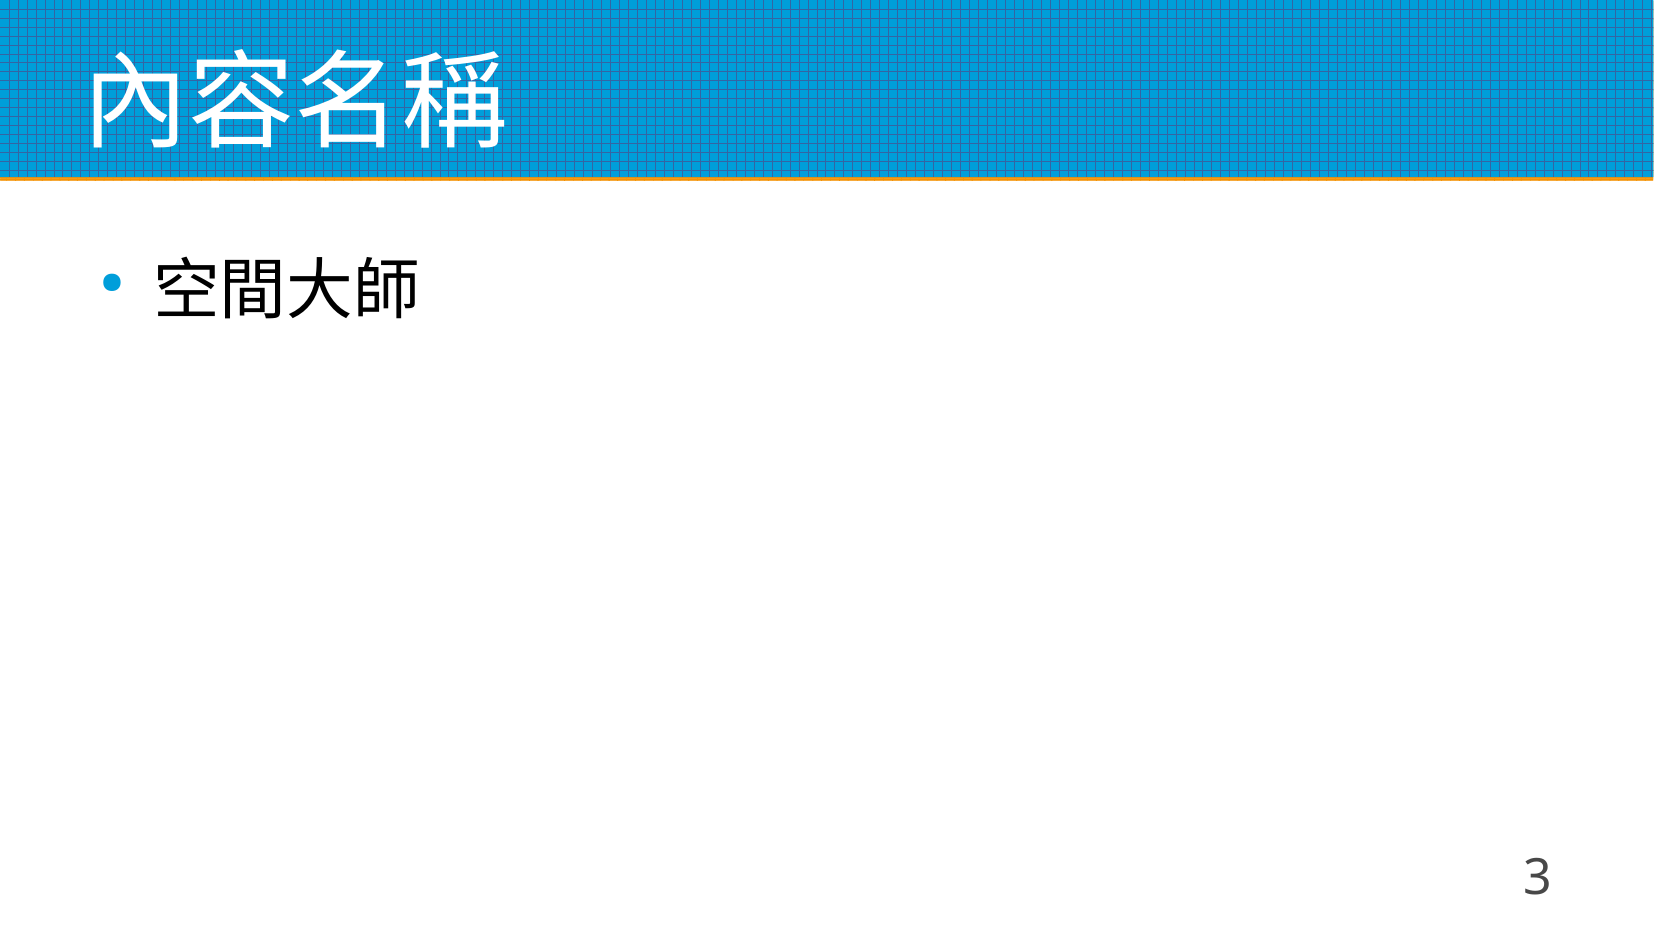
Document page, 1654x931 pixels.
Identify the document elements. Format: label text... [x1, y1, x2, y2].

title 內容名稱 [82, 14, 1571, 171]
list 空間大師 [82, 236, 1563, 811]
